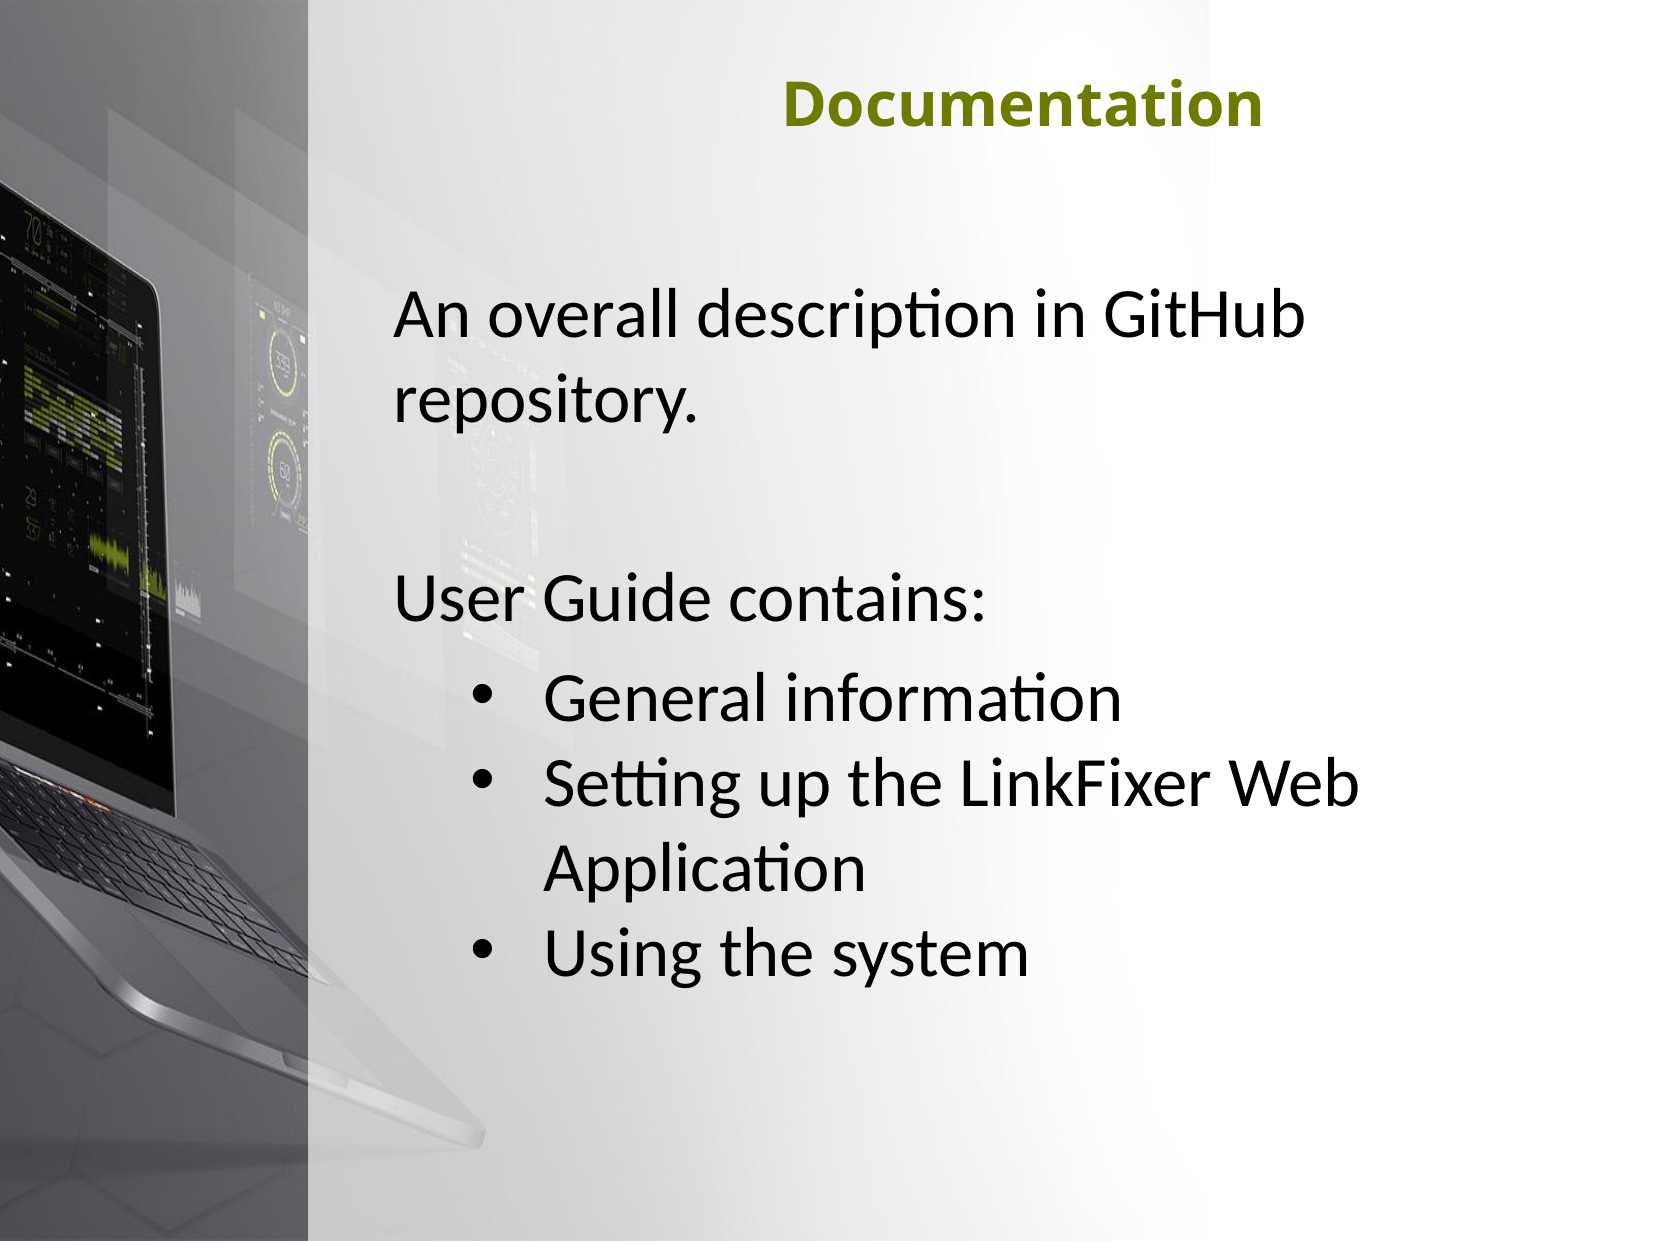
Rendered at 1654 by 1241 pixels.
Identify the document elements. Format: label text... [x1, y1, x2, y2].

list An overall description in GitHub repository. User Guide contains: General information Setting up the LinkFixer Web Application Using the system [375, 257, 1567, 1131]
picture [0, 0, 1654, 1241]
text_box Documentation [437, 39, 1610, 237]
